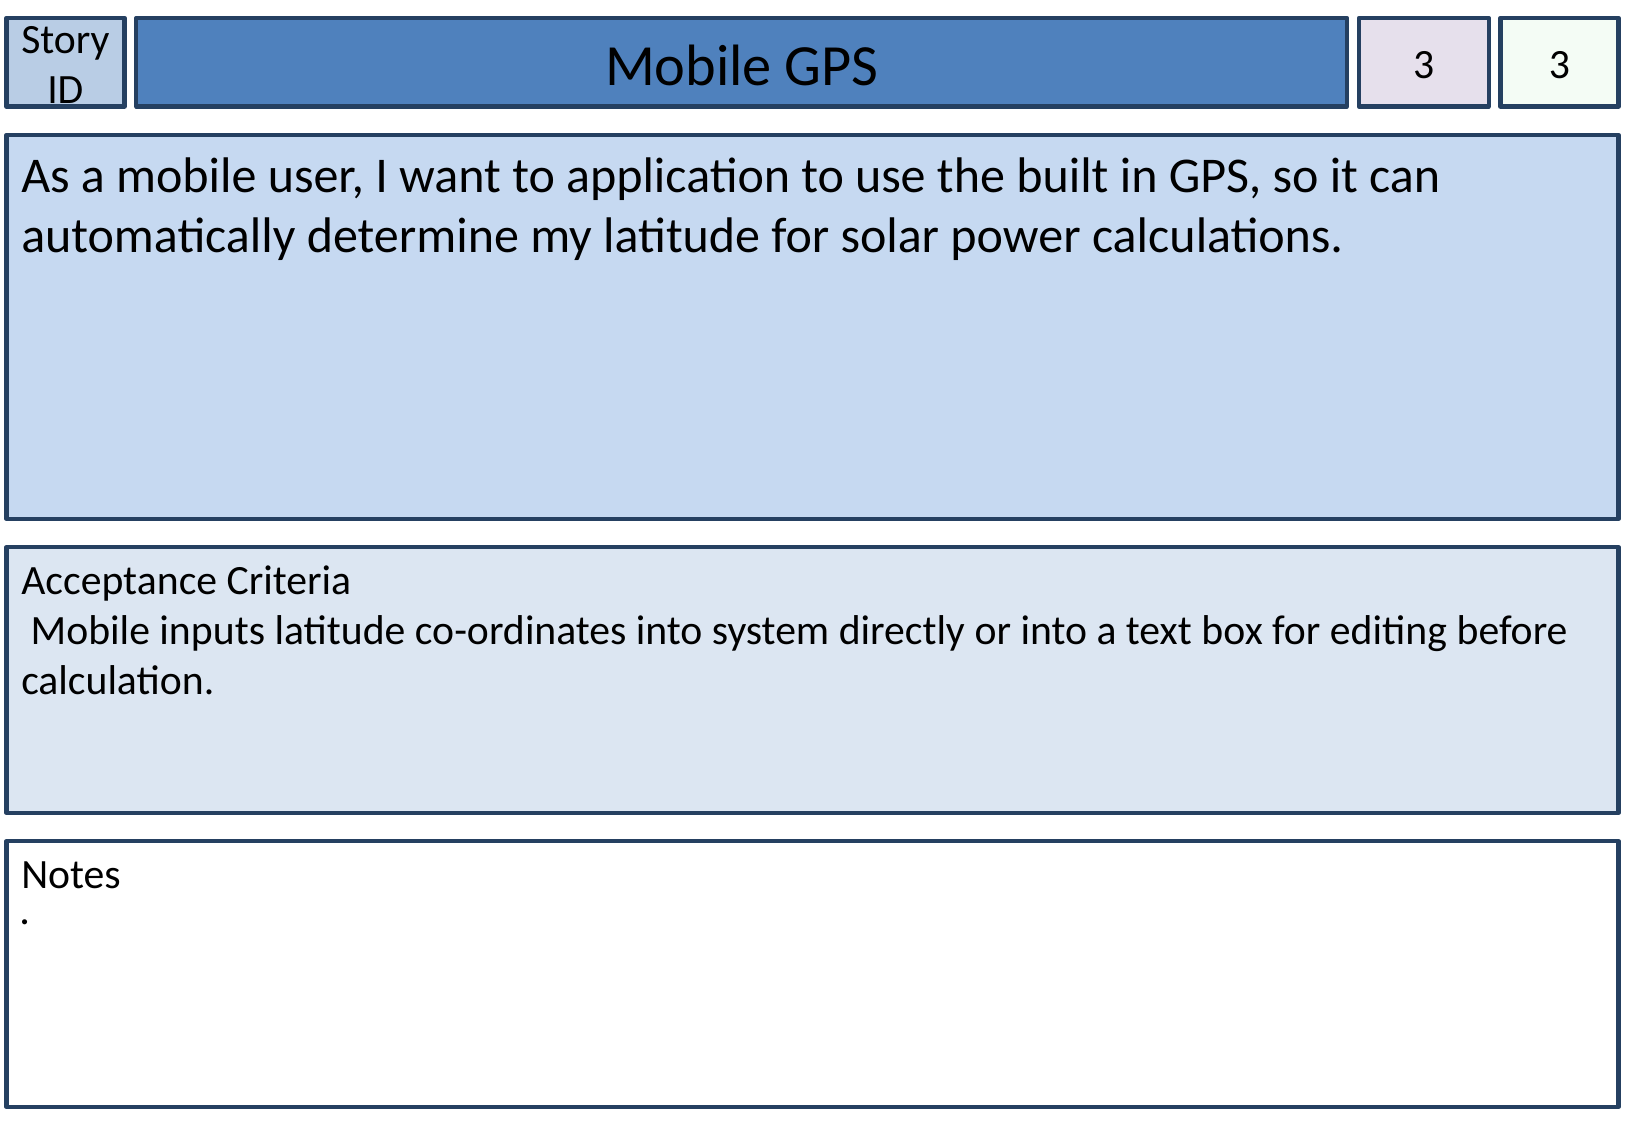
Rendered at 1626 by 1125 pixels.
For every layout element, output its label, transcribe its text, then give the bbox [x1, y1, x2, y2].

text_box Story ID [6, 17, 125, 107]
text_box 3 [1358, 17, 1489, 107]
text_box 3 [1500, 17, 1619, 107]
text_box Acceptance Criteria Mobile inputs latitude co-ordinates into system directly or into a text box for editing before calculation. [6, 547, 1619, 813]
text_box As a mobile user, I want to application to use the built in GPS, so it can automatically determine my latitude for solar power calculations. [6, 134, 1619, 519]
text_box Mobile GPS [136, 17, 1347, 107]
text_box Notes [6, 841, 1619, 1107]
